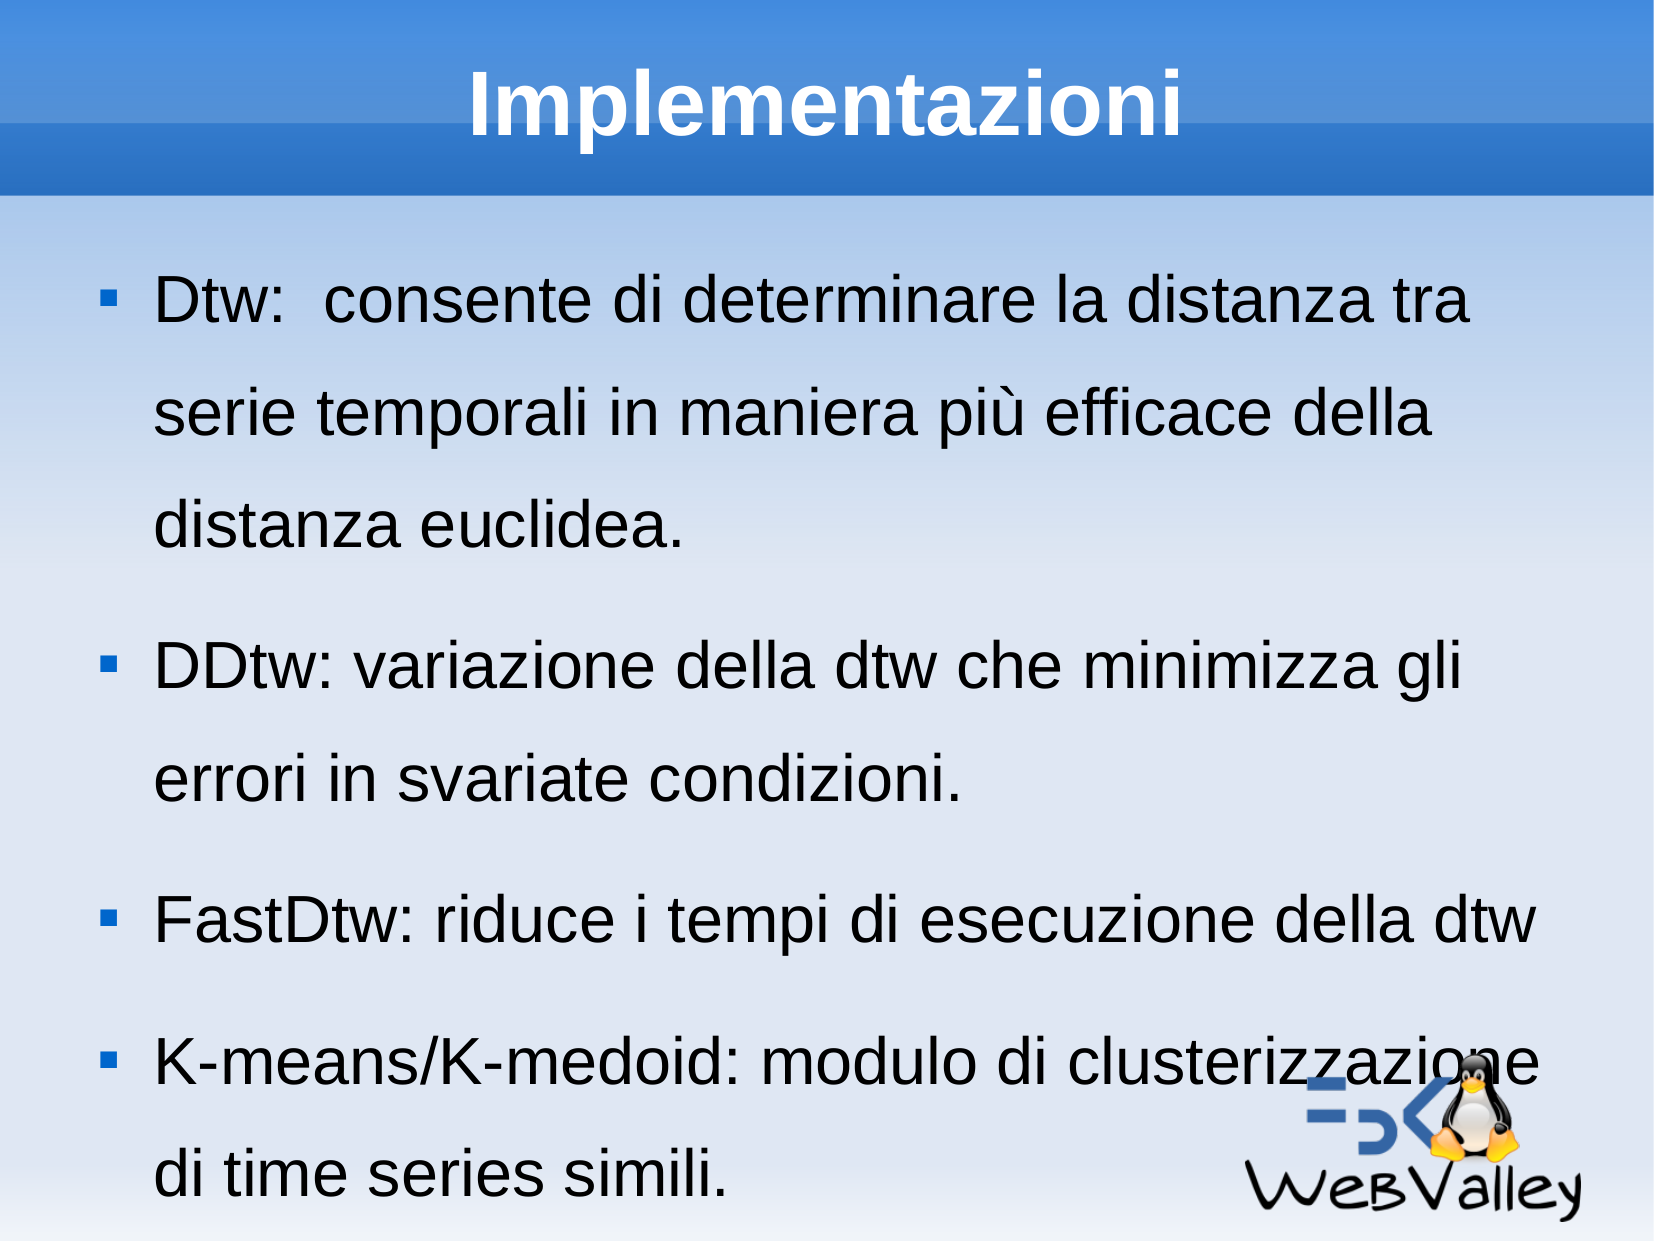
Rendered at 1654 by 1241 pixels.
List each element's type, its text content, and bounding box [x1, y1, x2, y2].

picture [0, 0, 1654, 1241]
list Dtw: consente di determinare la distanza tra serie temporali in maniera più efficace della distanza euclidea. DDtw: variazione della dtw che minimizza gli errori in svariate condizioni. FastDtw: riduce i tempi di esecuzione della dtw K-means/K-medoid: modulo di clusterizzazione di time series simili. [82, 225, 1571, 1174]
title Implementazioni [82, 7, 1571, 200]
